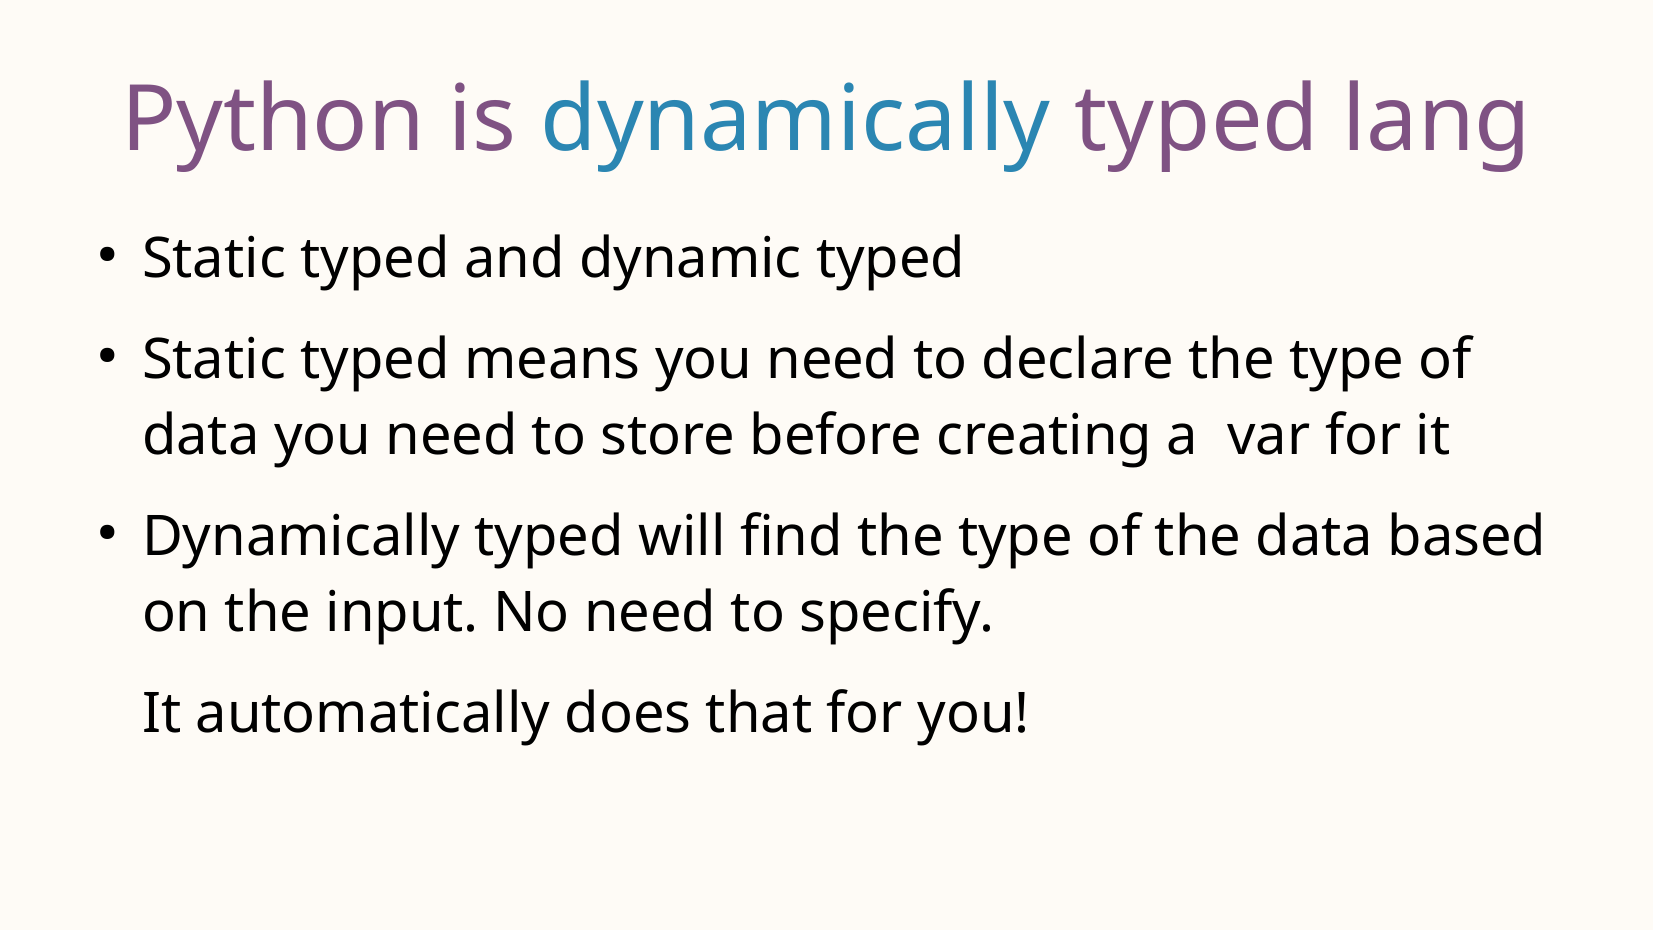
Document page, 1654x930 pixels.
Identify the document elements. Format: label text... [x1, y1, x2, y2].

title Python is dynamically typed lang [82, 37, 1571, 193]
list Static typed and dynamic typed Static typed means you need to declare the type of data you need to store before creating a var for it Dynamically typed will find the type of the data based on the input. No need to specify. It automatically does that for you! [82, 217, 1571, 757]
